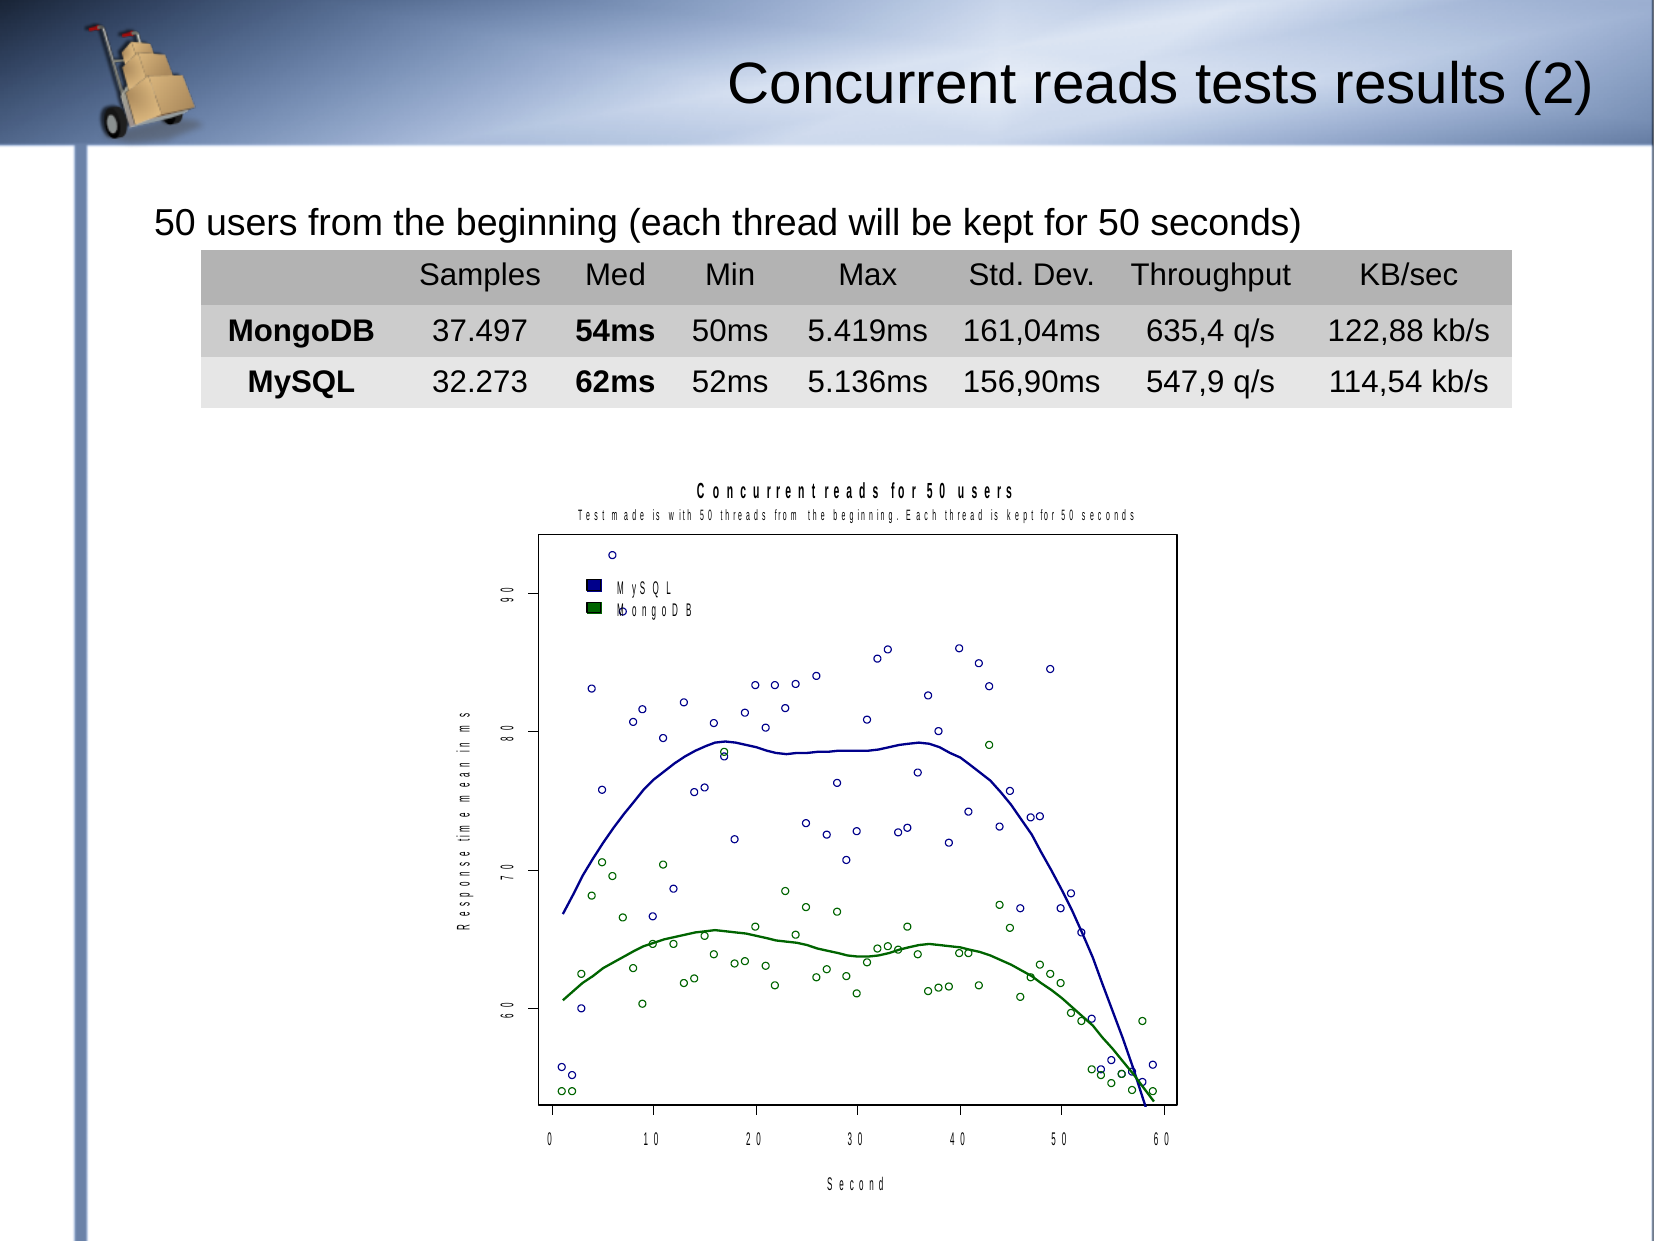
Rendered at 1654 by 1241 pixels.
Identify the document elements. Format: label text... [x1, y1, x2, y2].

picture [0, 0, 1654, 1241]
list 50 users from the beginning (each thread will be kept for 50 seconds) [154, 180, 1596, 1146]
table_cell 52ms [673, 357, 788, 408]
table_header Samples [402, 250, 558, 305]
table_header [201, 250, 402, 305]
table_cell 37.497 [402, 305, 558, 357]
table_cell 156,90ms [948, 357, 1116, 408]
table_header Med [558, 250, 673, 305]
table_cell 62ms [558, 357, 673, 408]
table_cell 547,9 q/s [1116, 357, 1306, 408]
table_cell MongoDB [201, 305, 402, 357]
table_header Min [673, 250, 788, 305]
table_cell 161,04ms [948, 305, 1116, 357]
title Concurrent reads tests results (2) [213, 49, 1596, 118]
table_cell 5.136ms [788, 357, 948, 408]
table_header Std. Dev. [948, 250, 1116, 305]
table_cell 122,88 kb/s [1306, 305, 1512, 357]
table_cell 54ms [558, 305, 673, 357]
table_cell 635,4 q/s [1116, 305, 1306, 357]
table_cell 32.273 [402, 357, 558, 408]
table_cell 114,54 kb/s [1306, 357, 1512, 408]
table_cell MySQL [201, 357, 402, 408]
table_header Throughput [1116, 250, 1306, 305]
table_cell 5.419ms [788, 305, 948, 357]
table_header Max [788, 250, 948, 305]
table_cell 50ms [673, 305, 788, 357]
table_header KB/sec [1306, 250, 1512, 305]
